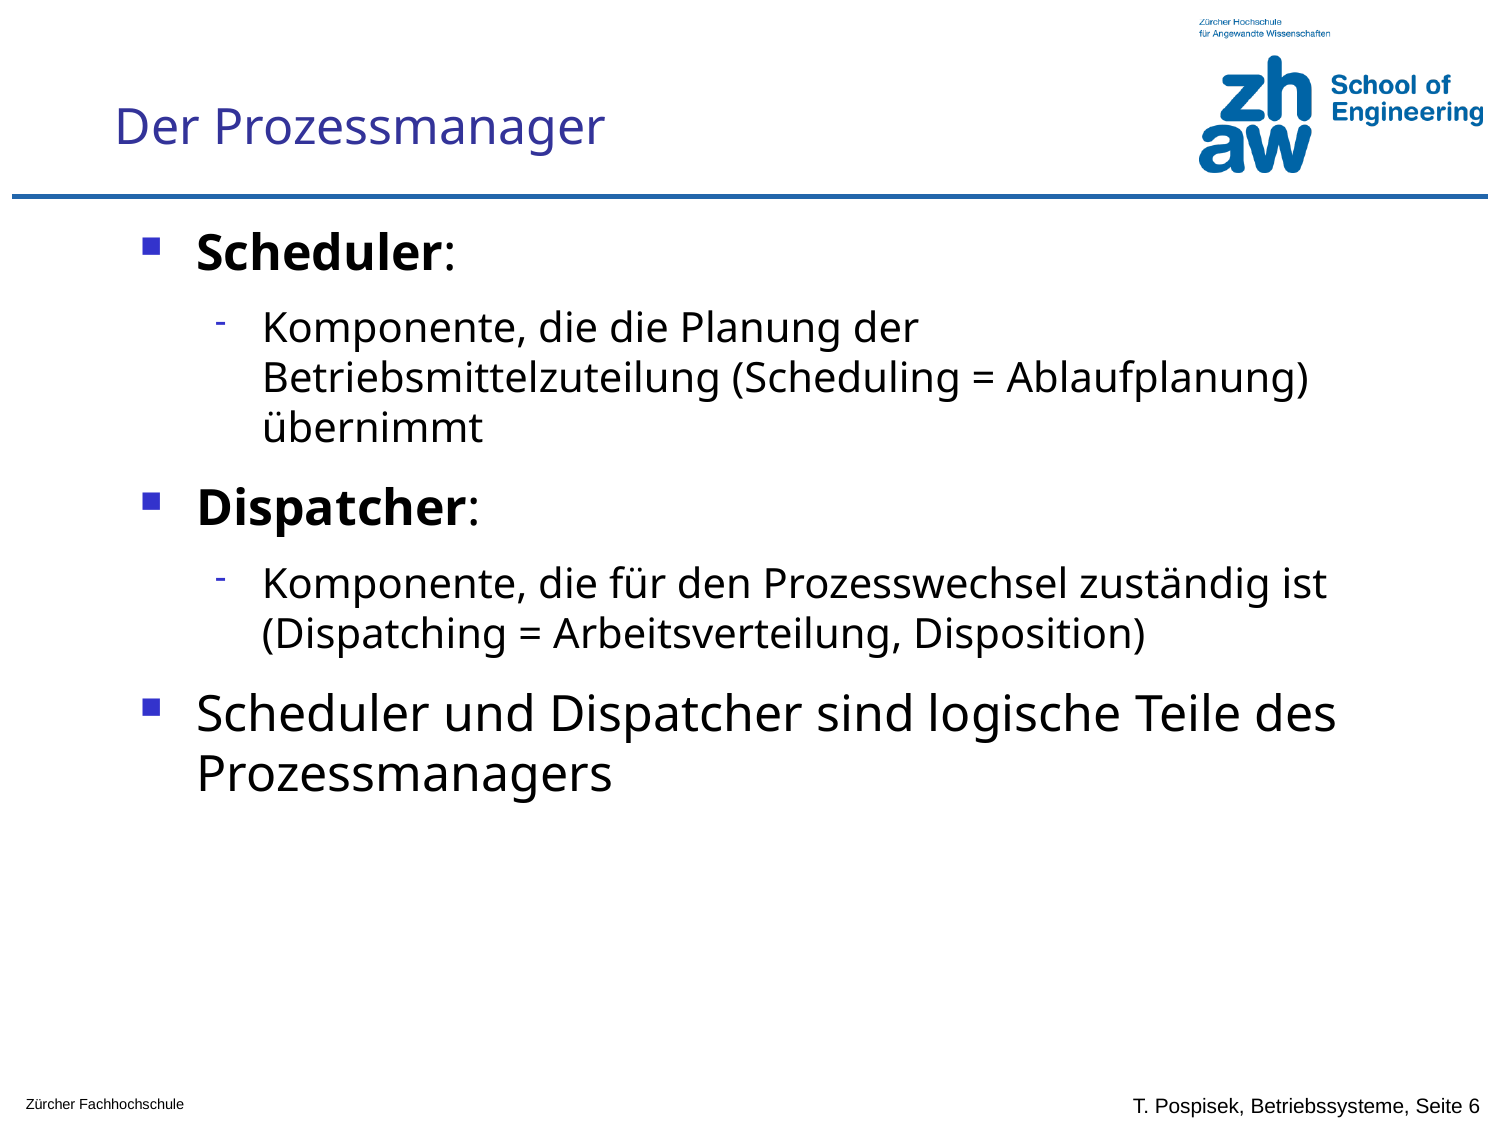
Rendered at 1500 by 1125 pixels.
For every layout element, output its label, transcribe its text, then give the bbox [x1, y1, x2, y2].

list Scheduler: Komponente, die die Planung der Betriebsmittelzuteilung (Scheduling = Ablaufplanung) übernimmt Dispatcher: Komponente, die für den Prozesswechsel zuständig ist (Dispatching = Arbeitsverteilung, Disposition) Scheduler und Dispatcher sind logische Teile des Prozessmanagers [125, 212, 1388, 1000]
title Der Prozessmanager [99, 50, 1379, 163]
picture [1199, 19, 1483, 173]
